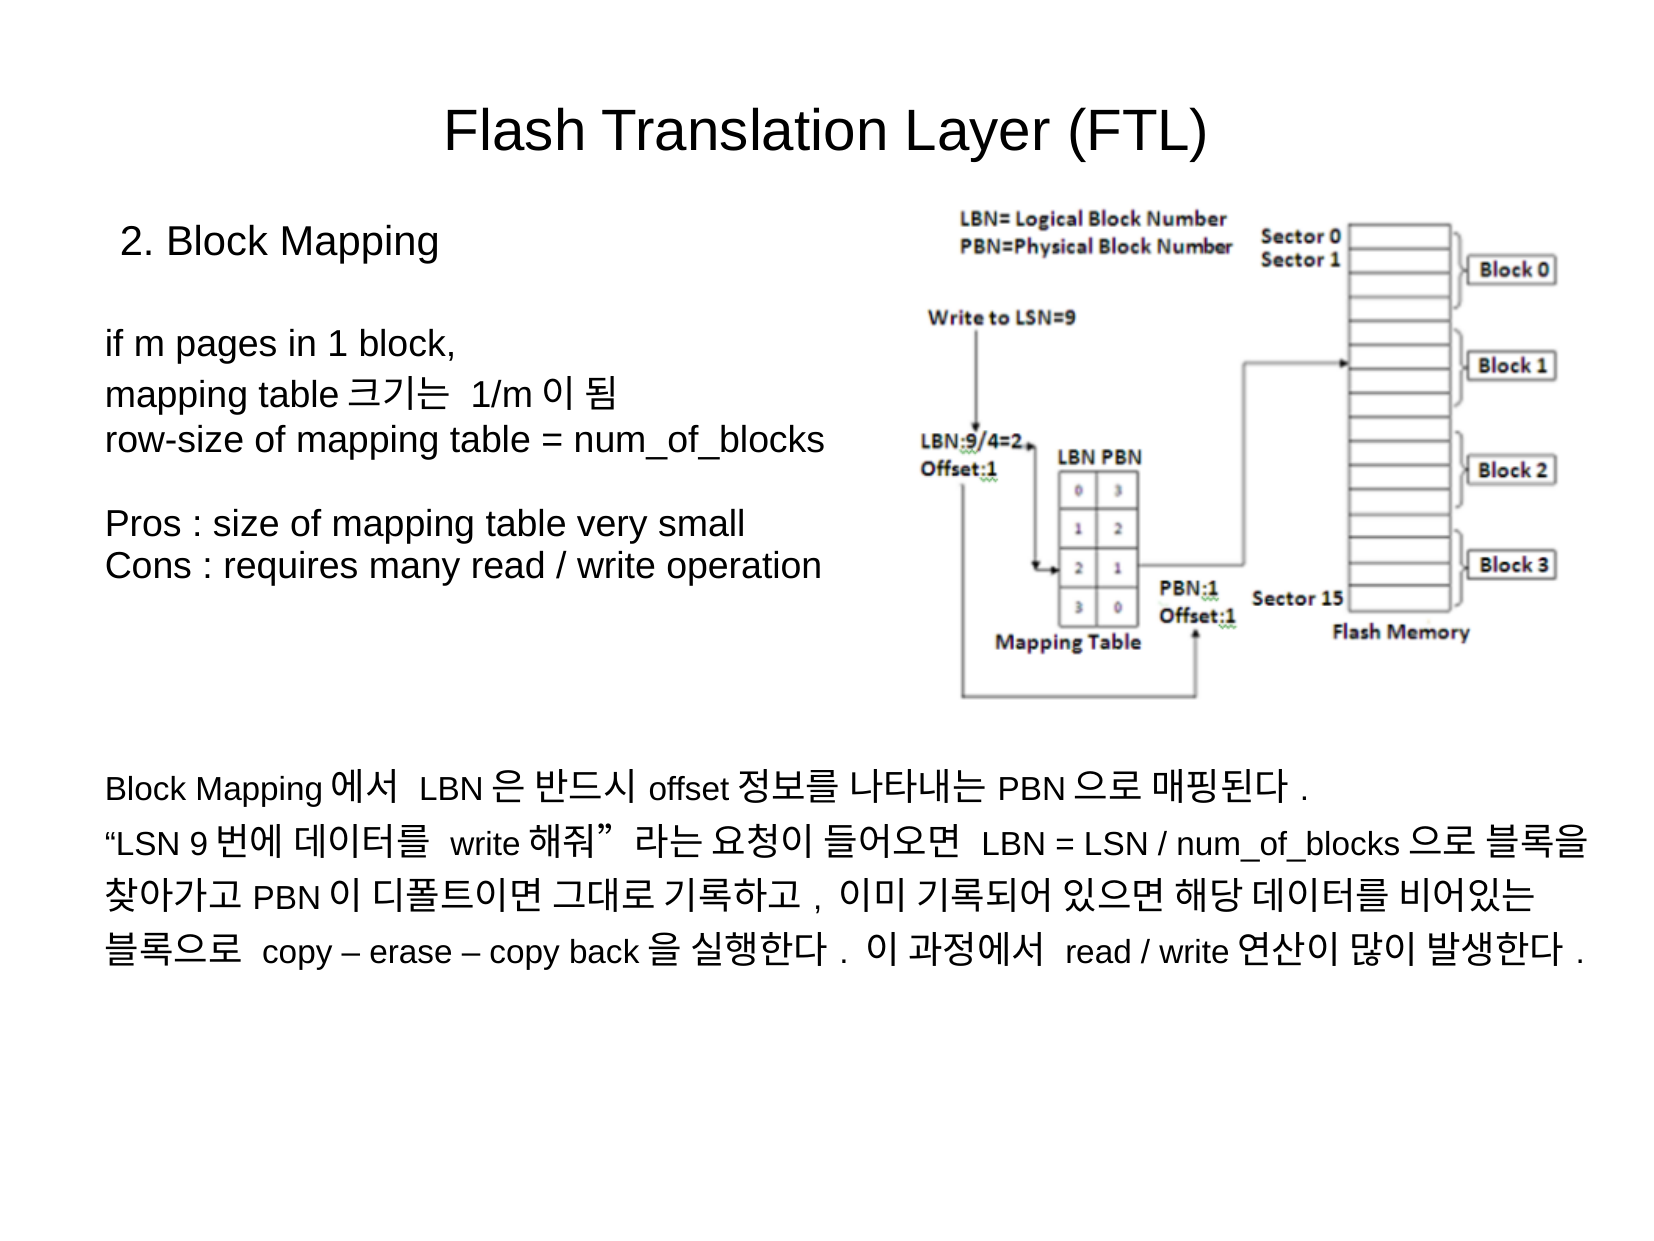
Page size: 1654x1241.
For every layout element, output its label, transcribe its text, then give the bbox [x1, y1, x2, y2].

picture [900, 195, 1575, 721]
text_box Block Mapping에서 LBN은 반드시offset정보를 나타내는PBN으로 매핑된다. “LSN 9번에 데이터를 write해줘”라는 요청이 들어오면 LBN = LSN / num_of_blocks으로 블록을 찾아가고 PBN이 디폴트이면 그대로 기록하고, 이미 기록되어 있으면 해당 데이터를 비어있는 블록으로 copy – erase – copy back을 실행한다. 이 과정에서 read / write연산이 많이 발생한다. [90, 750, 1605, 1098]
text_box 2. Block Mapping [105, 210, 455, 272]
text_box Flash Translation Layer (FTL) [429, 90, 1225, 170]
text_box if m pages in 1 block, mapping table크기는 1/m이 됨 row-size of mapping table = num_of_blocks Pros : size of mapping table very small Cons : requires many read / write operation [90, 315, 848, 680]
